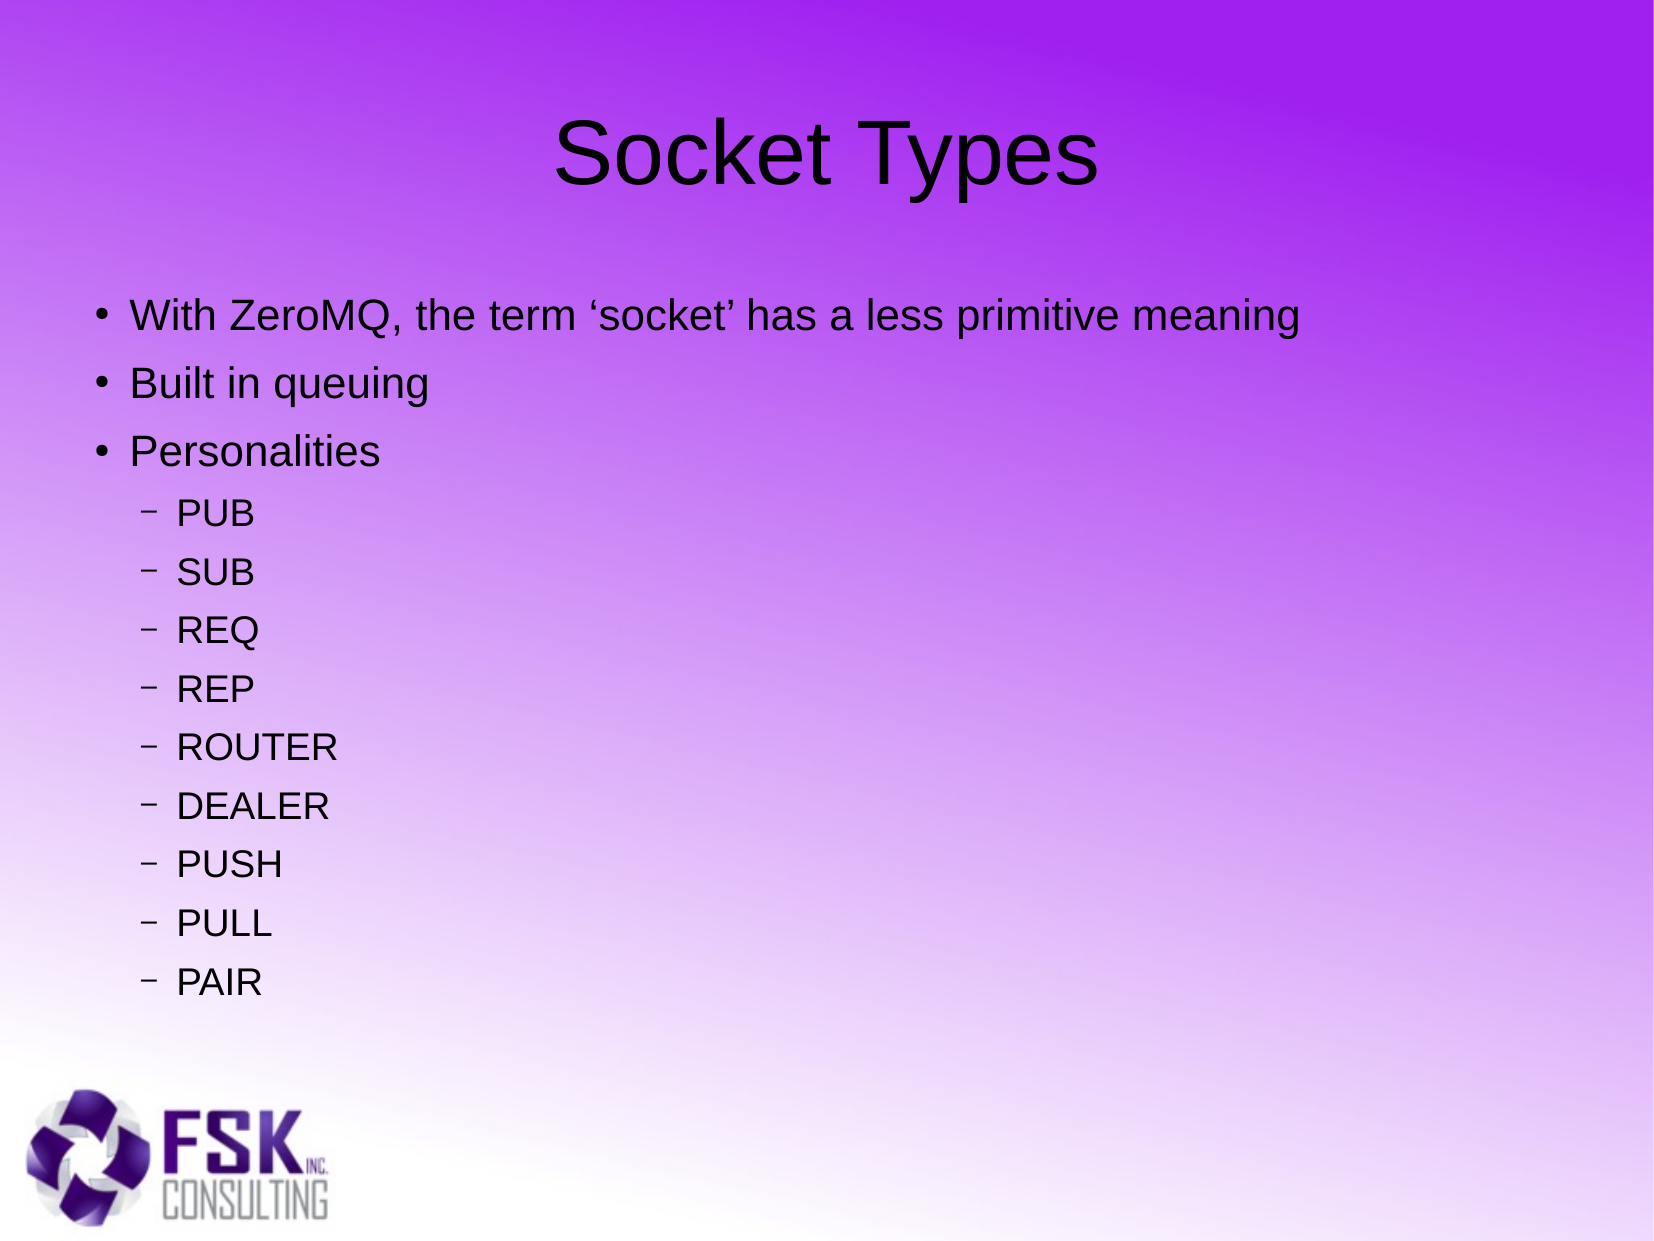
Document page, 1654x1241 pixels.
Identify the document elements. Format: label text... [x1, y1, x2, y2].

list With ZeroMQ, the term ‘socket’ has a less primitive meaning Built in queuing Personalities PUB SUB REQ REP ROUTER DEALER PUSH PULL PAIR [82, 290, 1571, 1010]
title Socket Types [82, 49, 1571, 257]
picture [0, 0, 1654, 1241]
